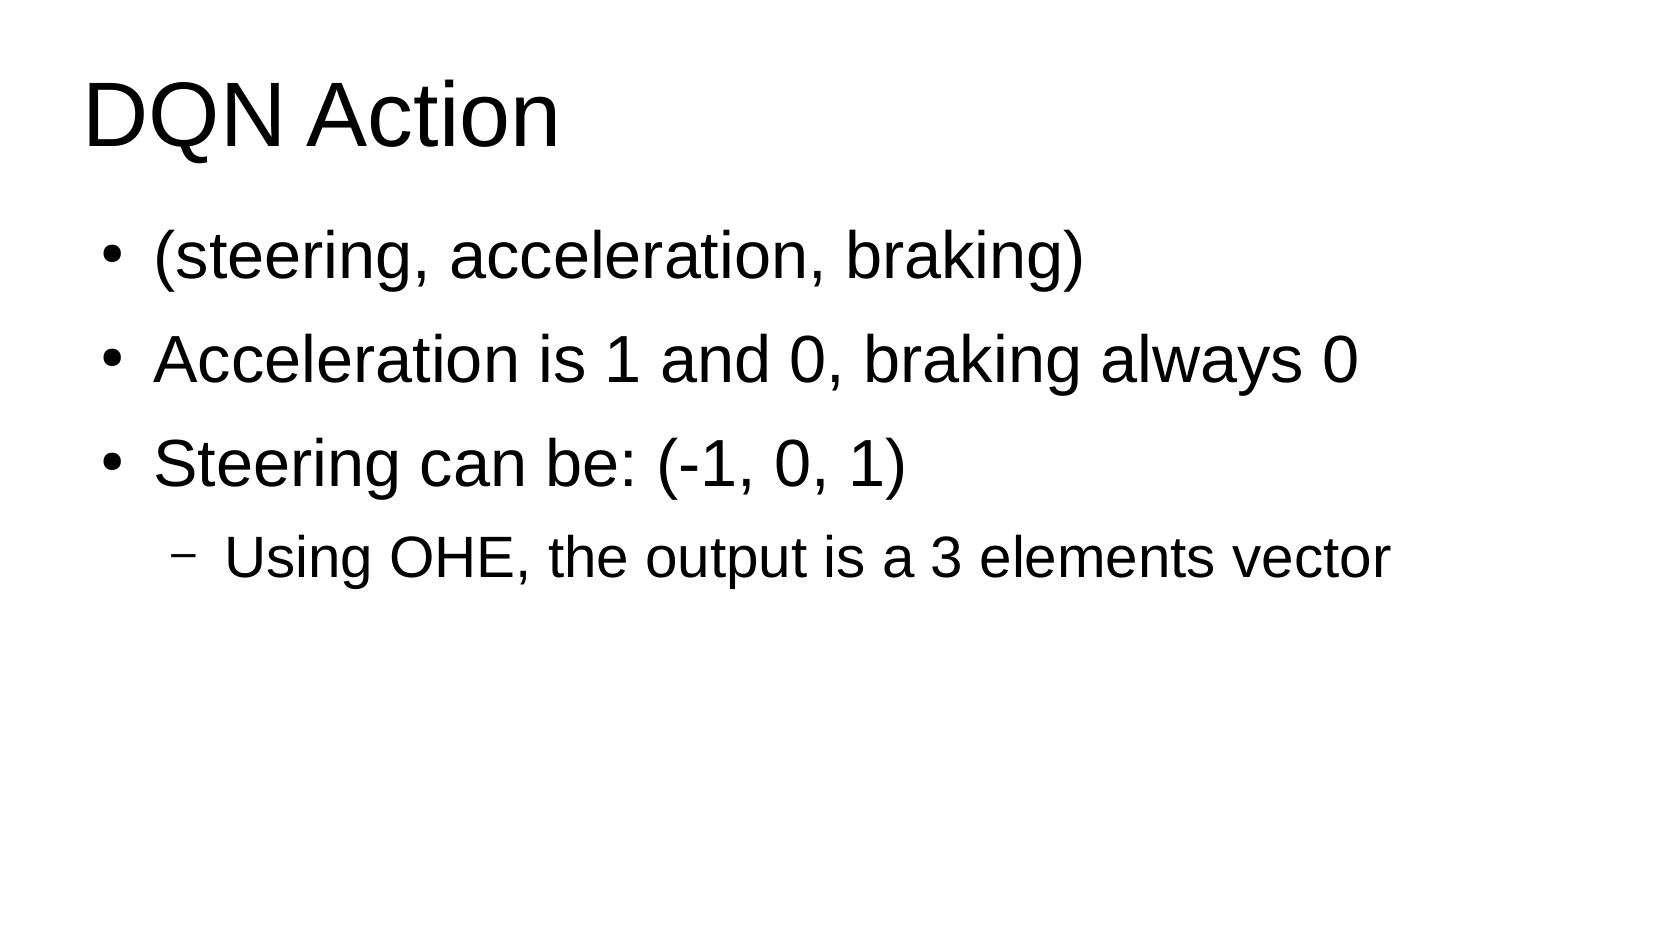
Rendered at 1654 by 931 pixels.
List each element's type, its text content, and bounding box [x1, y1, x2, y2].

list (steering, acceleration, braking) Acceleration is 1 and 0, braking always 0 Steering can be: (-1, 0, 1) Using OHE, the output is a 3 elements vector [82, 217, 1571, 758]
title DQN Action [82, 37, 1571, 193]
